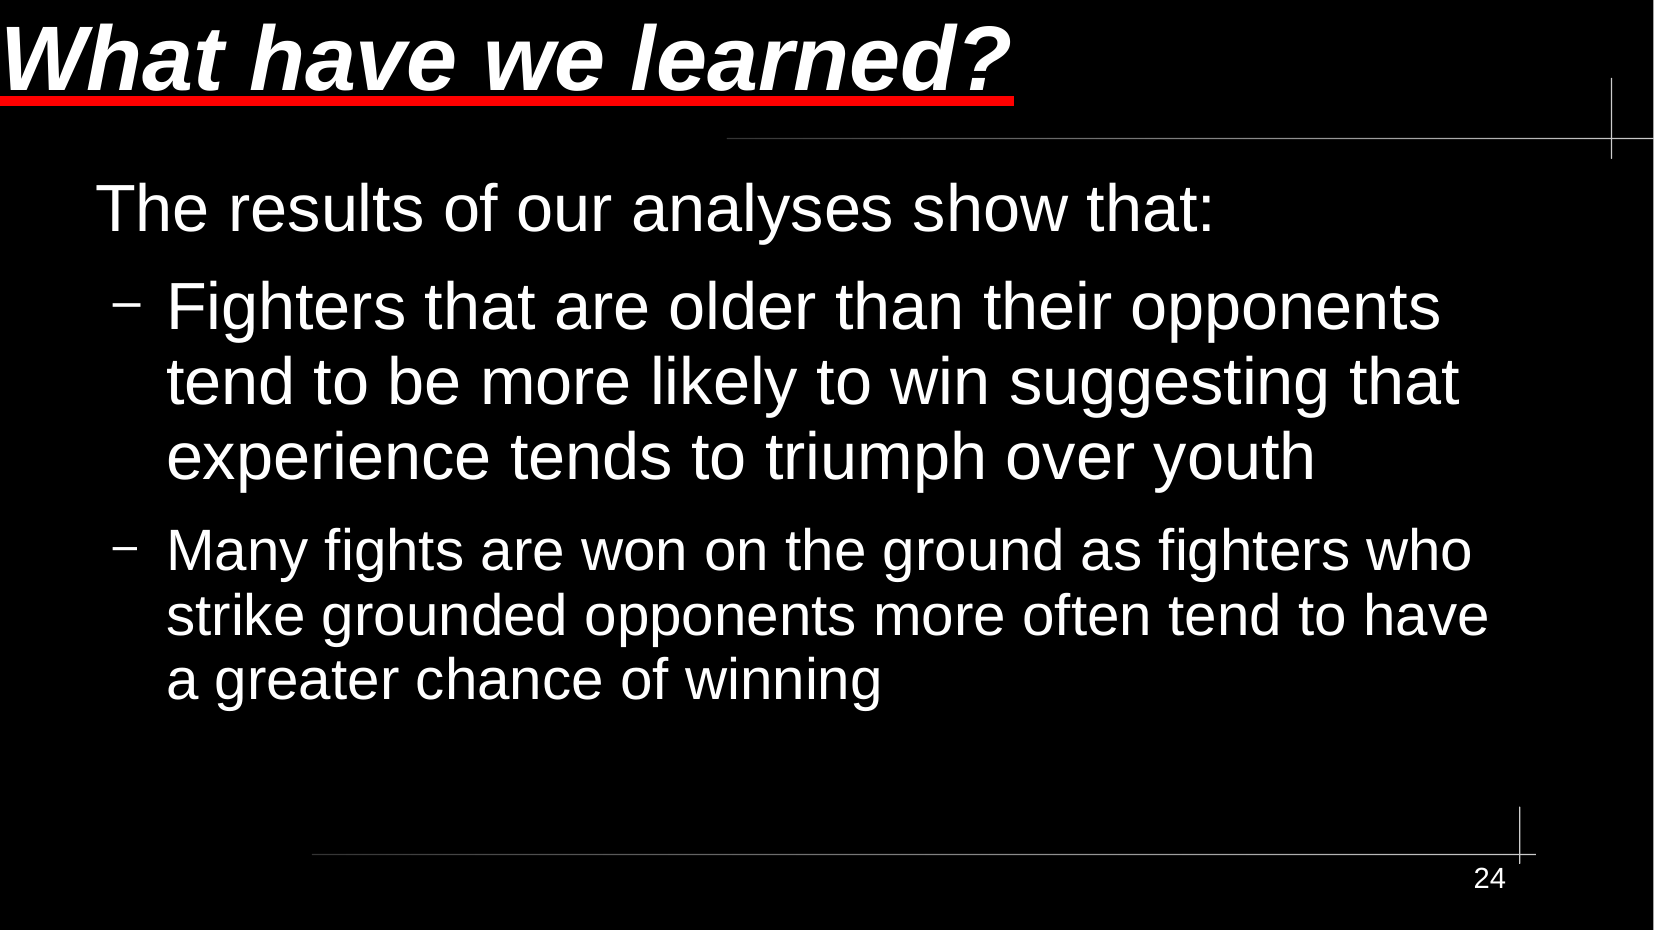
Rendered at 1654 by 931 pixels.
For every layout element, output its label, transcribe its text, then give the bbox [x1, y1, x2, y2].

list The results of our analyses show that: Fighters that are older than their opponents tend to be more likely to win suggesting that experience tends to triumph over youth Many fights are won on the ground as fighters who strike grounded opponents more often tend to have a greater chance of winning [24, 171, 1538, 847]
title What have we learned? [0, 0, 1565, 119]
